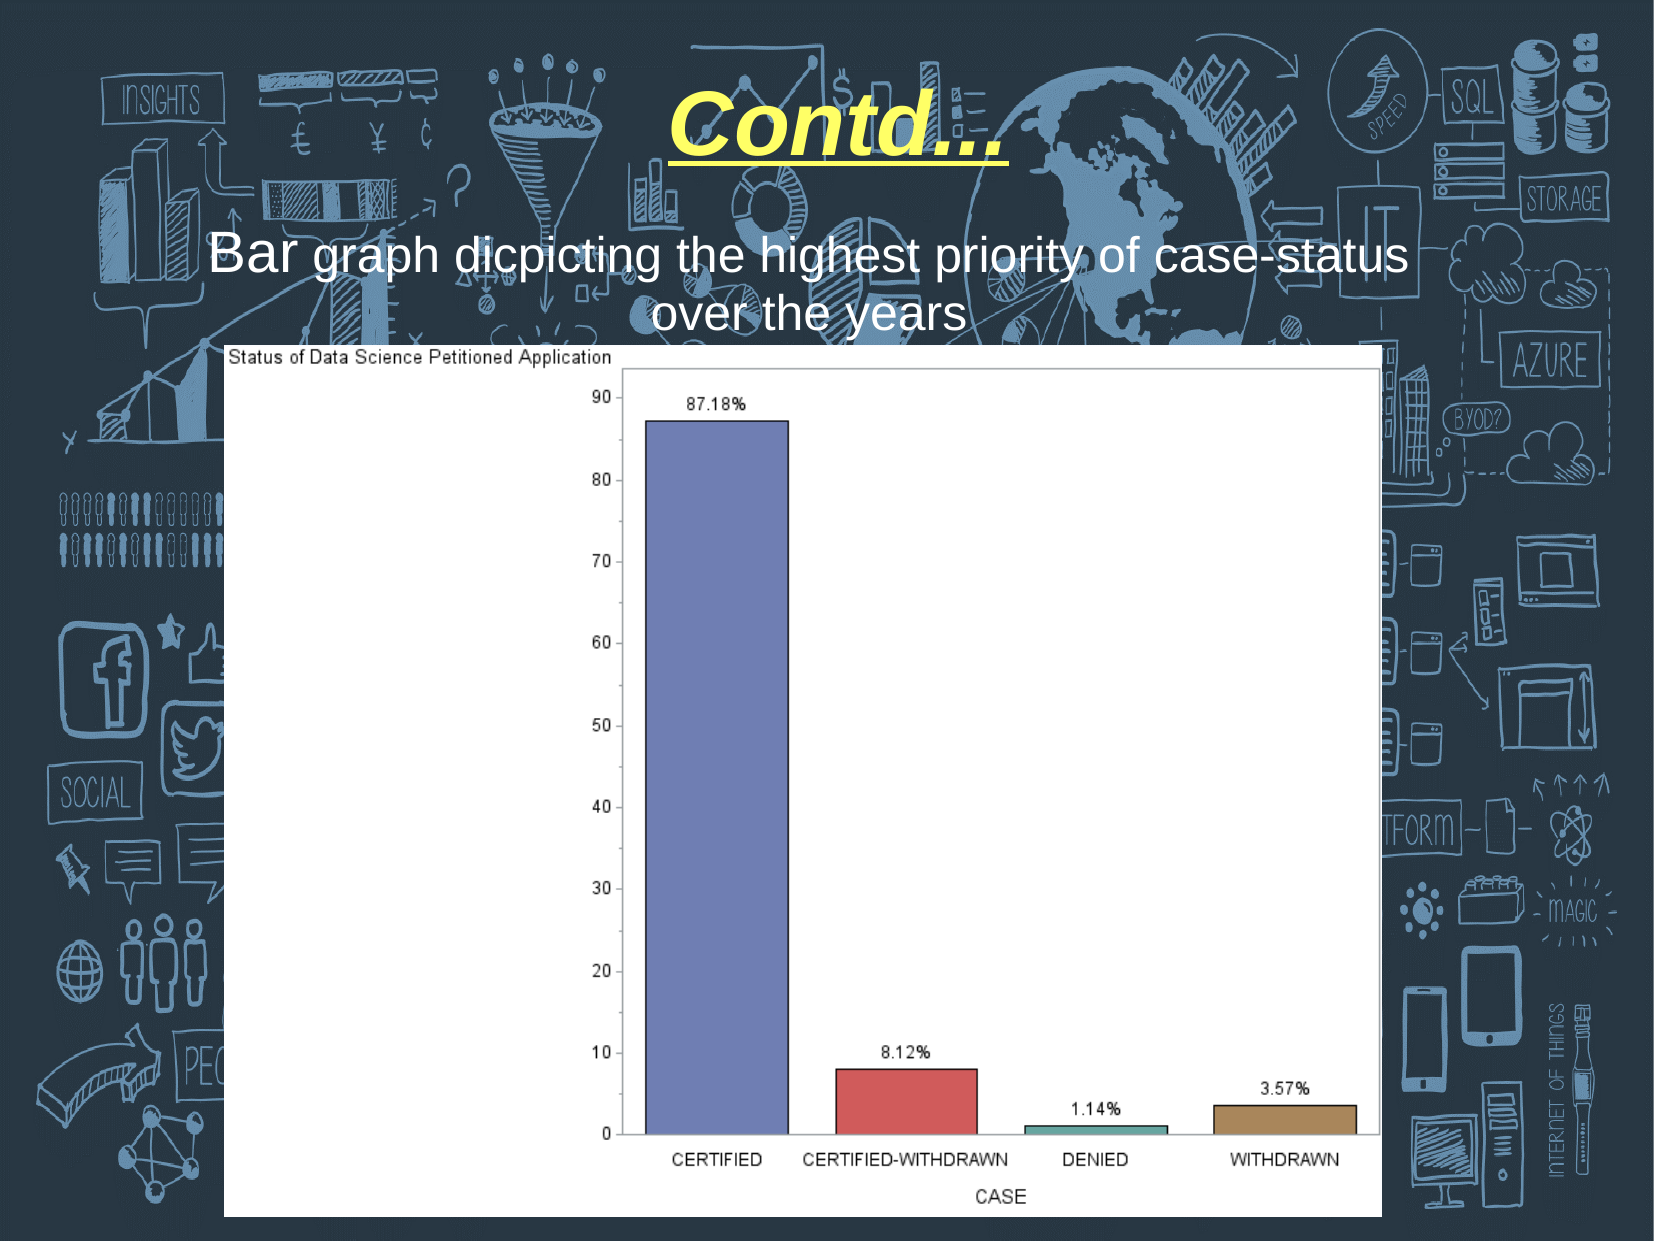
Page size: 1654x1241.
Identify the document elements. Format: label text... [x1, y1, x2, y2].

text_box Bar graph dicpicting the highest priority of case-status over the years [153, 212, 1465, 349]
picture [0, 0, 1654, 1241]
title Contd... [94, 47, 1583, 201]
